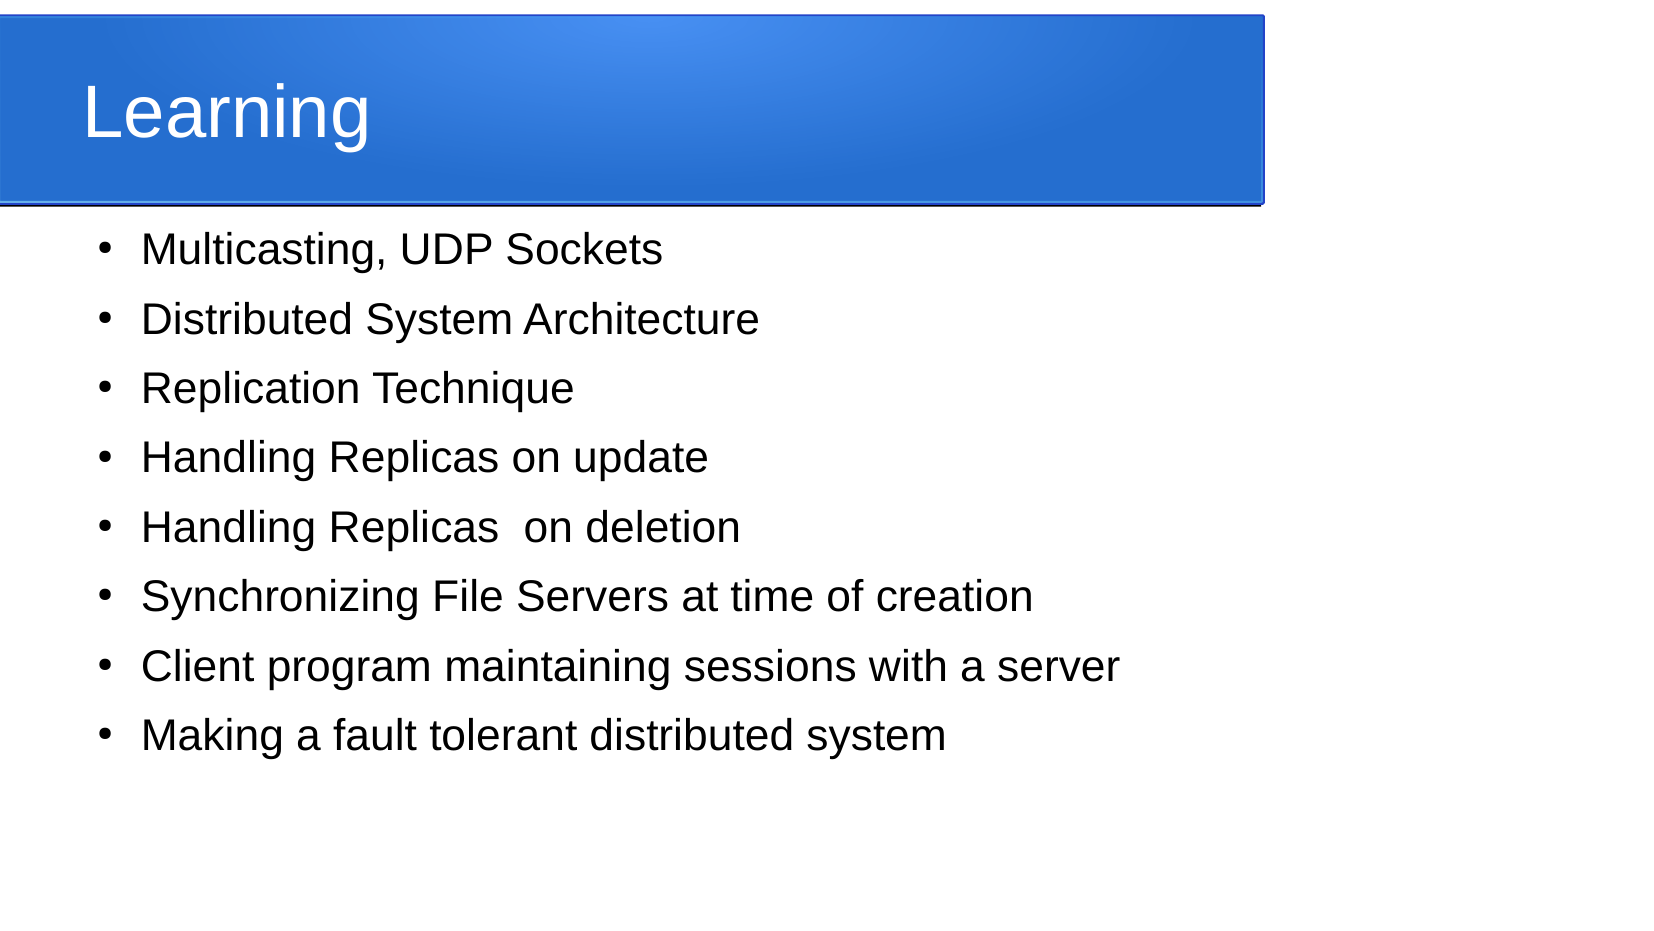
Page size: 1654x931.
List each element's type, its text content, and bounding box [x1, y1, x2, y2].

title Learning [82, 35, 1235, 189]
list Multicasting, UDP Sockets Distributed System Architecture Replication Technique Handling Replicas on update Handling Replicas on deletion Synchronizing File Servers at time of creation Client program maintaining sessions with a server Making a fault tolerant distributed system [82, 224, 1571, 764]
